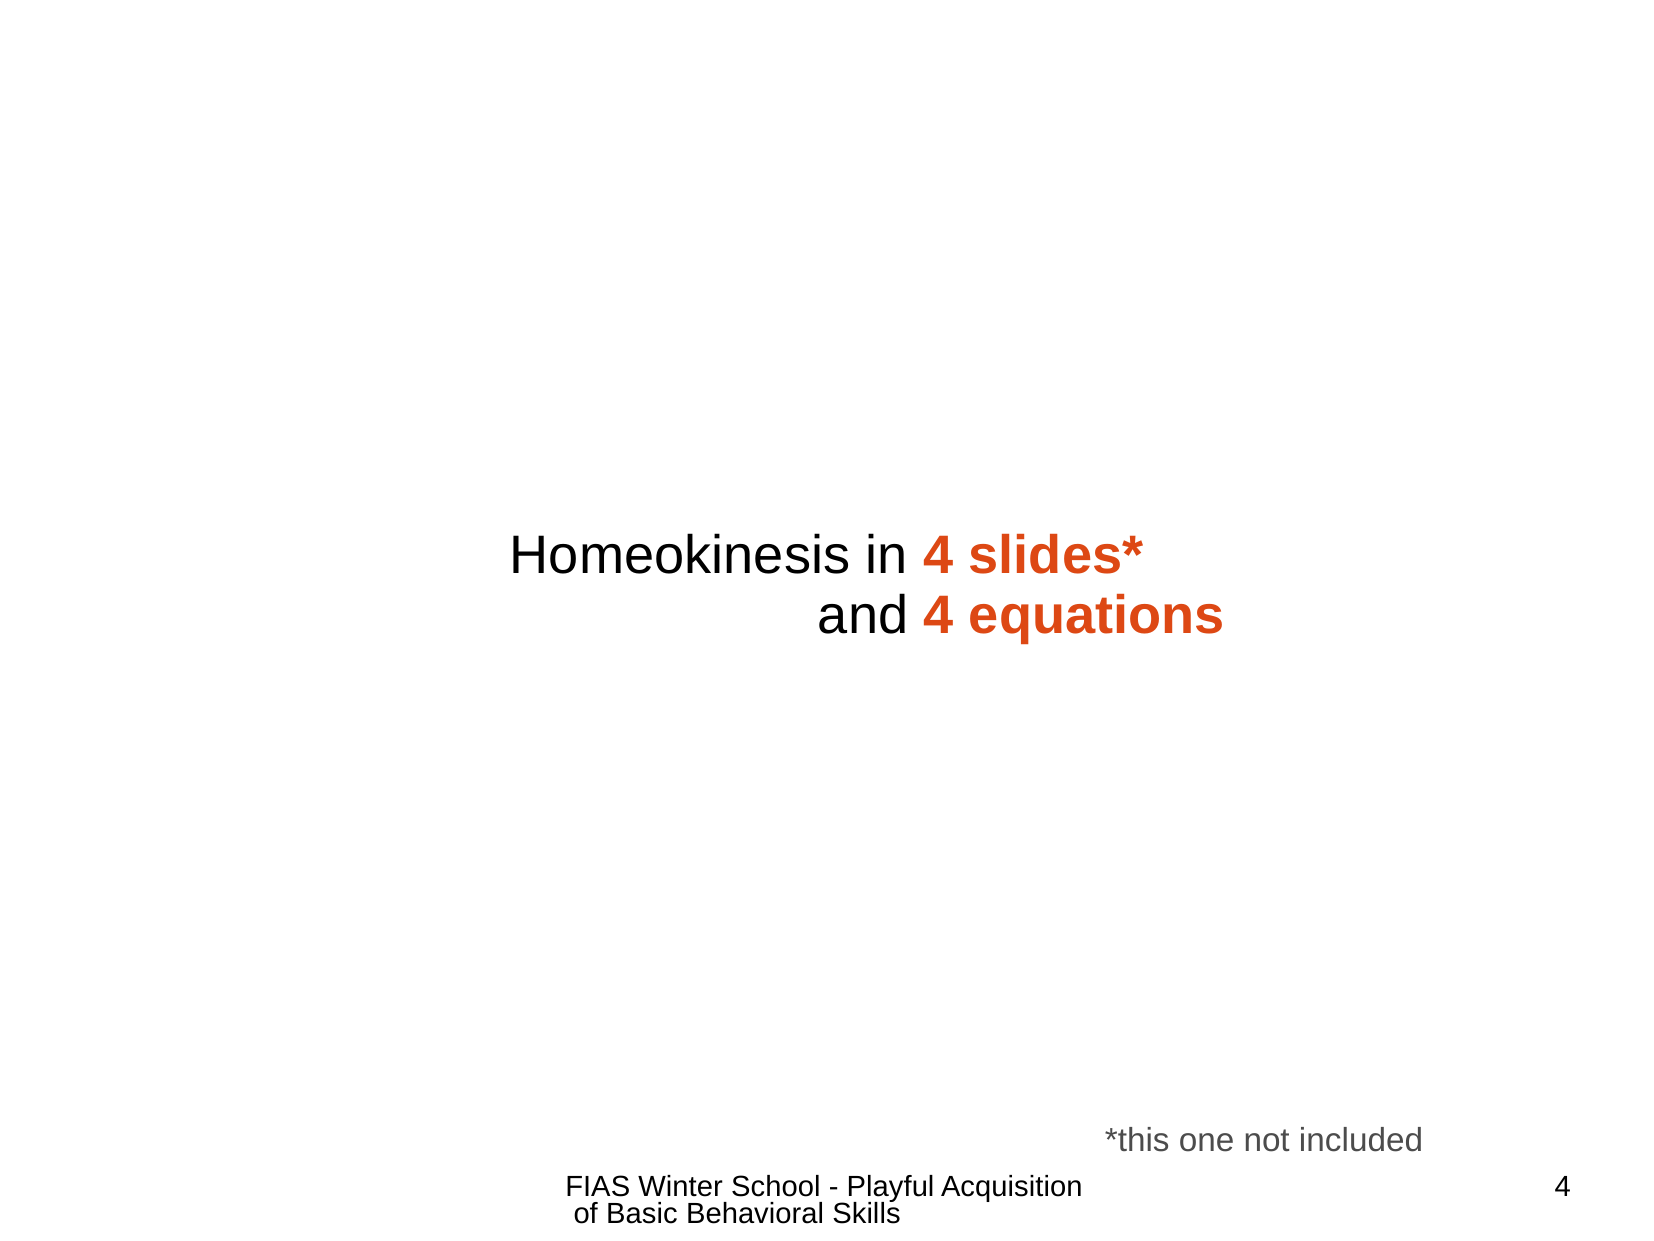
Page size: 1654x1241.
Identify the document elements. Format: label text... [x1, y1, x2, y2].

text_box Homeokinesis in 4 slides* and 4 equations [106, 524, 1547, 706]
text_box *this one not included [990, 1109, 1539, 1171]
